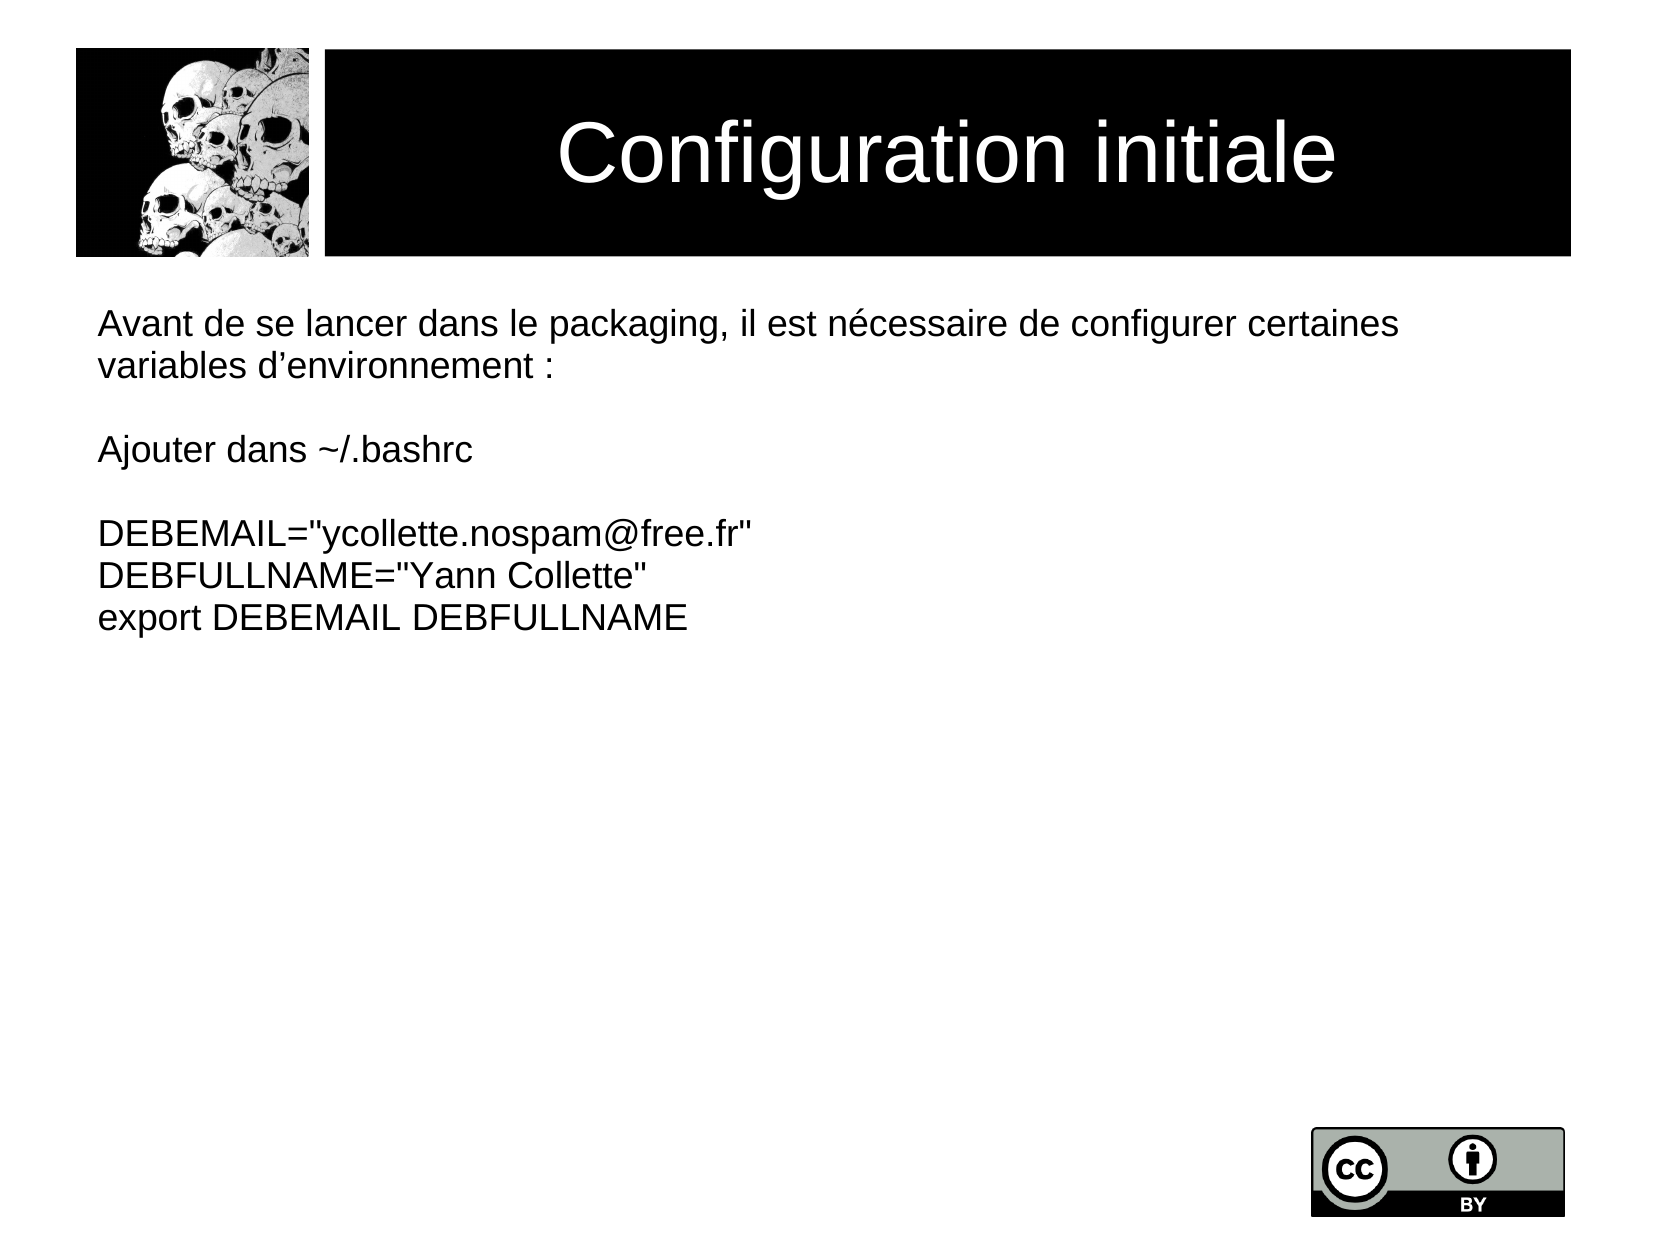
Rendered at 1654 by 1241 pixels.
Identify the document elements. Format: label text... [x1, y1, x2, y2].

title Configuration initiale [324, 49, 1571, 257]
picture [76, 48, 309, 257]
text_box Avant de se lancer dans le packaging, il est nécessaire de configurer certaines variables d’environnement : Ajouter dans ~/.bashrc DEBEMAIL="ycollette.nospam@free.fr" DEBFULLNAME="Yann Collette" export DEBEMAIL DEBFULLNAME [82, 295, 1571, 647]
picture [1311, 1127, 1565, 1217]
